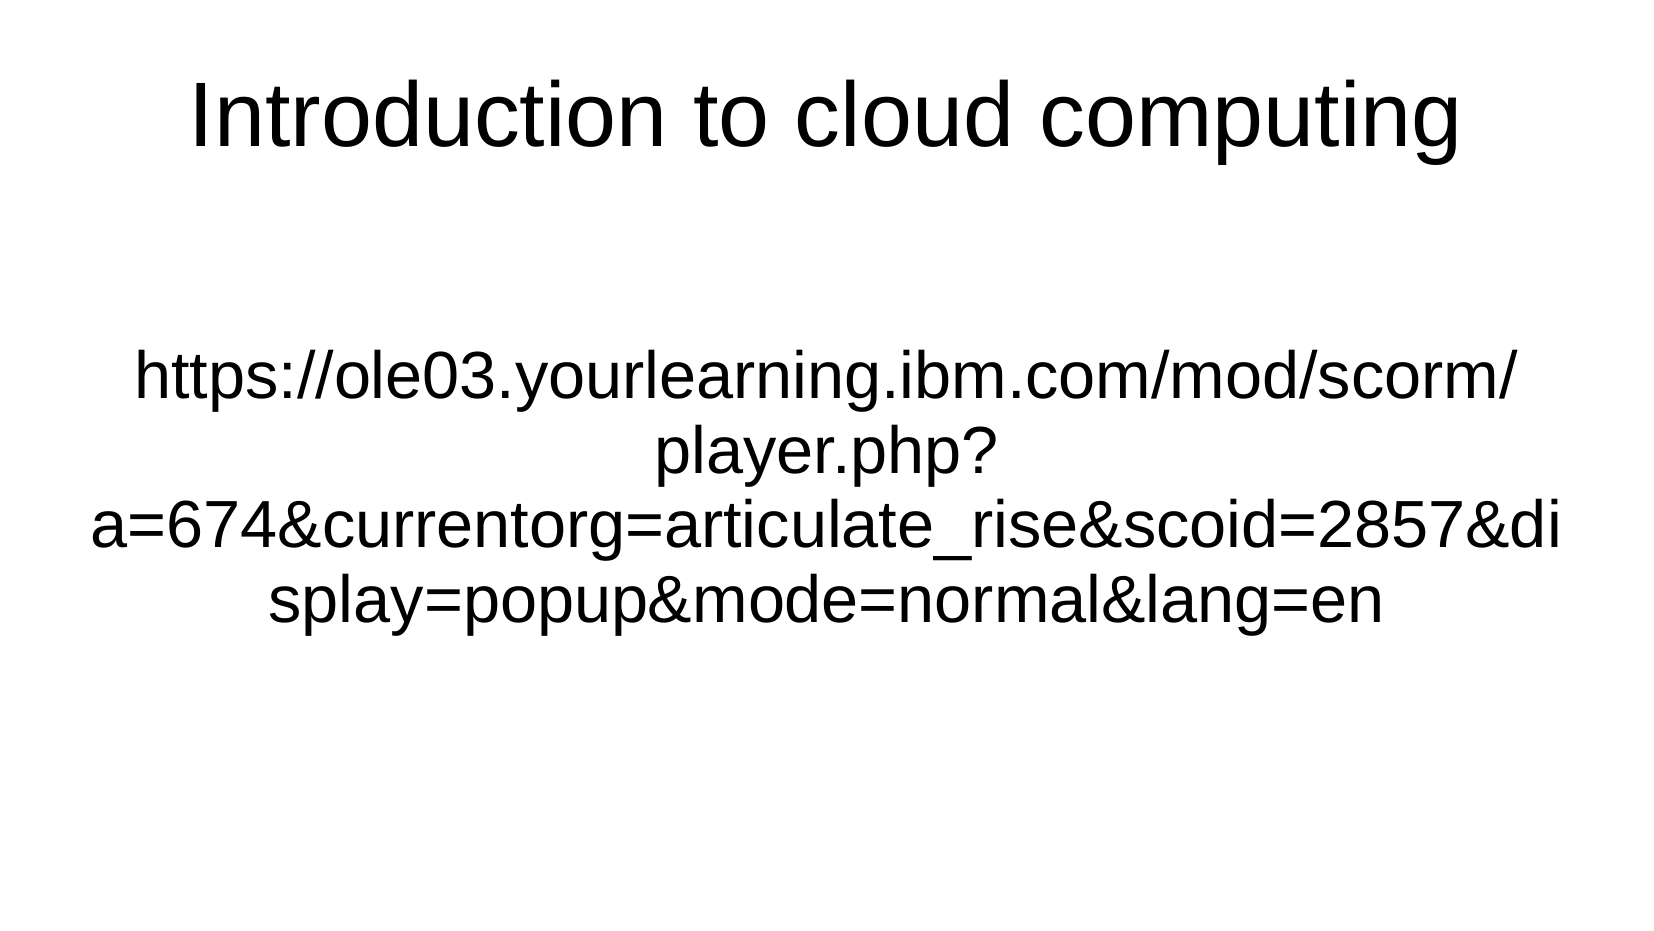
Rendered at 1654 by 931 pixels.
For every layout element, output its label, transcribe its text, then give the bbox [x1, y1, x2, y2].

subtitle https://ole03.yourlearning.ibm.com/mod/scorm/player.php?a=674&currentorg=articulate_rise&scoid=2857&display=popup&mode=normal&lang=en [82, 217, 1571, 758]
title Introduction to cloud computing [82, 37, 1571, 193]
